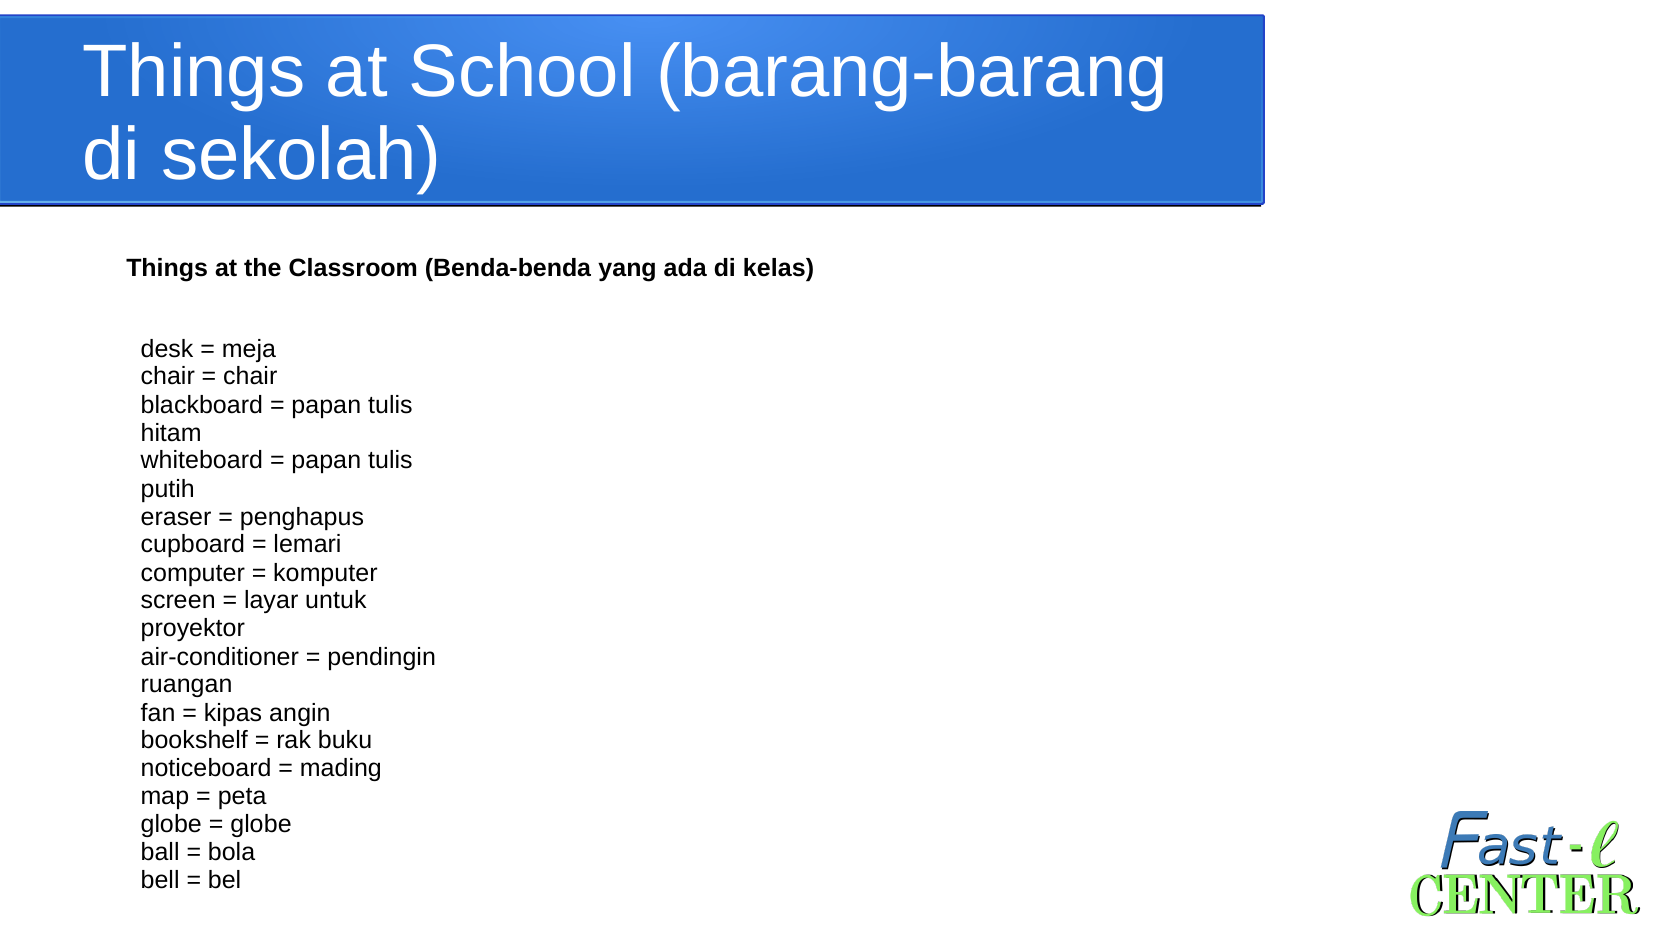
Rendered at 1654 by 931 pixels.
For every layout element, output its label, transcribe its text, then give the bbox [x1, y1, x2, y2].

text_box Things at the Classroom (Benda-benda yang ada di kelas) [111, 246, 879, 289]
title Things at School (barang-barang di sekolah) [82, 29, 1235, 196]
picture [1410, 811, 1641, 919]
text_box desk = meja chair = chair blackboard = papan tulis hitam whiteboard = papan tulis putih eraser = penghapus cupboard = lemari computer = komputer screen = layar untuk proyektor air-conditioner = pendingin ruangan fan = kipas angin bookshelf = rak buku noticeboard = mading map = peta globe = globe ball = bola bell = bel [125, 326, 482, 930]
